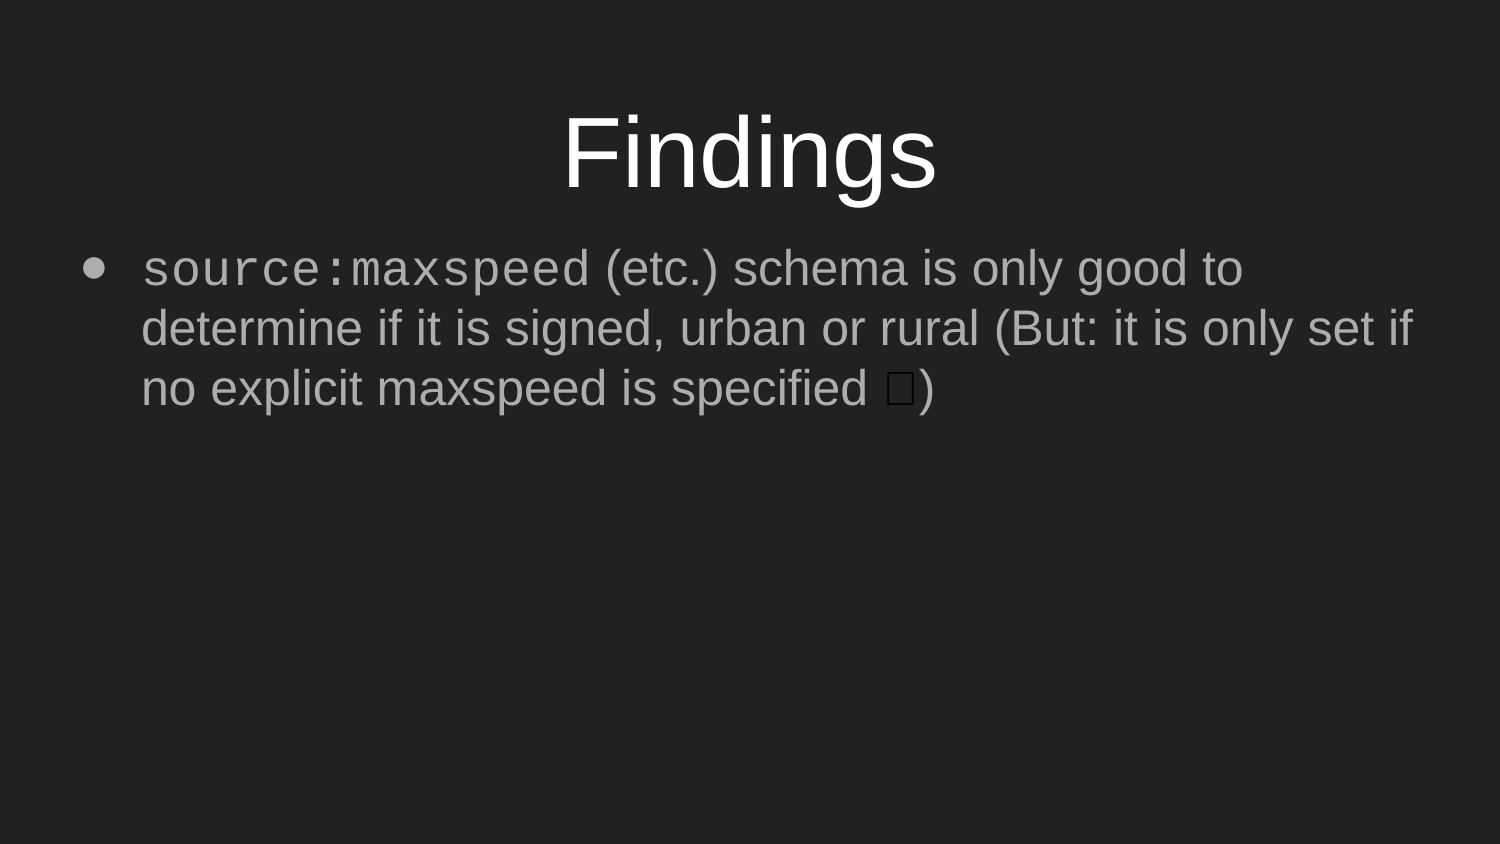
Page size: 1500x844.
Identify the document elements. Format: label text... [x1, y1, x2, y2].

title Findings [51, 72, 1449, 220]
list source:maxspeed (etc.) schema is only good to determine if it is signed, urban or rural (But: it is only set if no explicit maxspeed is specified 🙁) [51, 220, 1449, 821]
